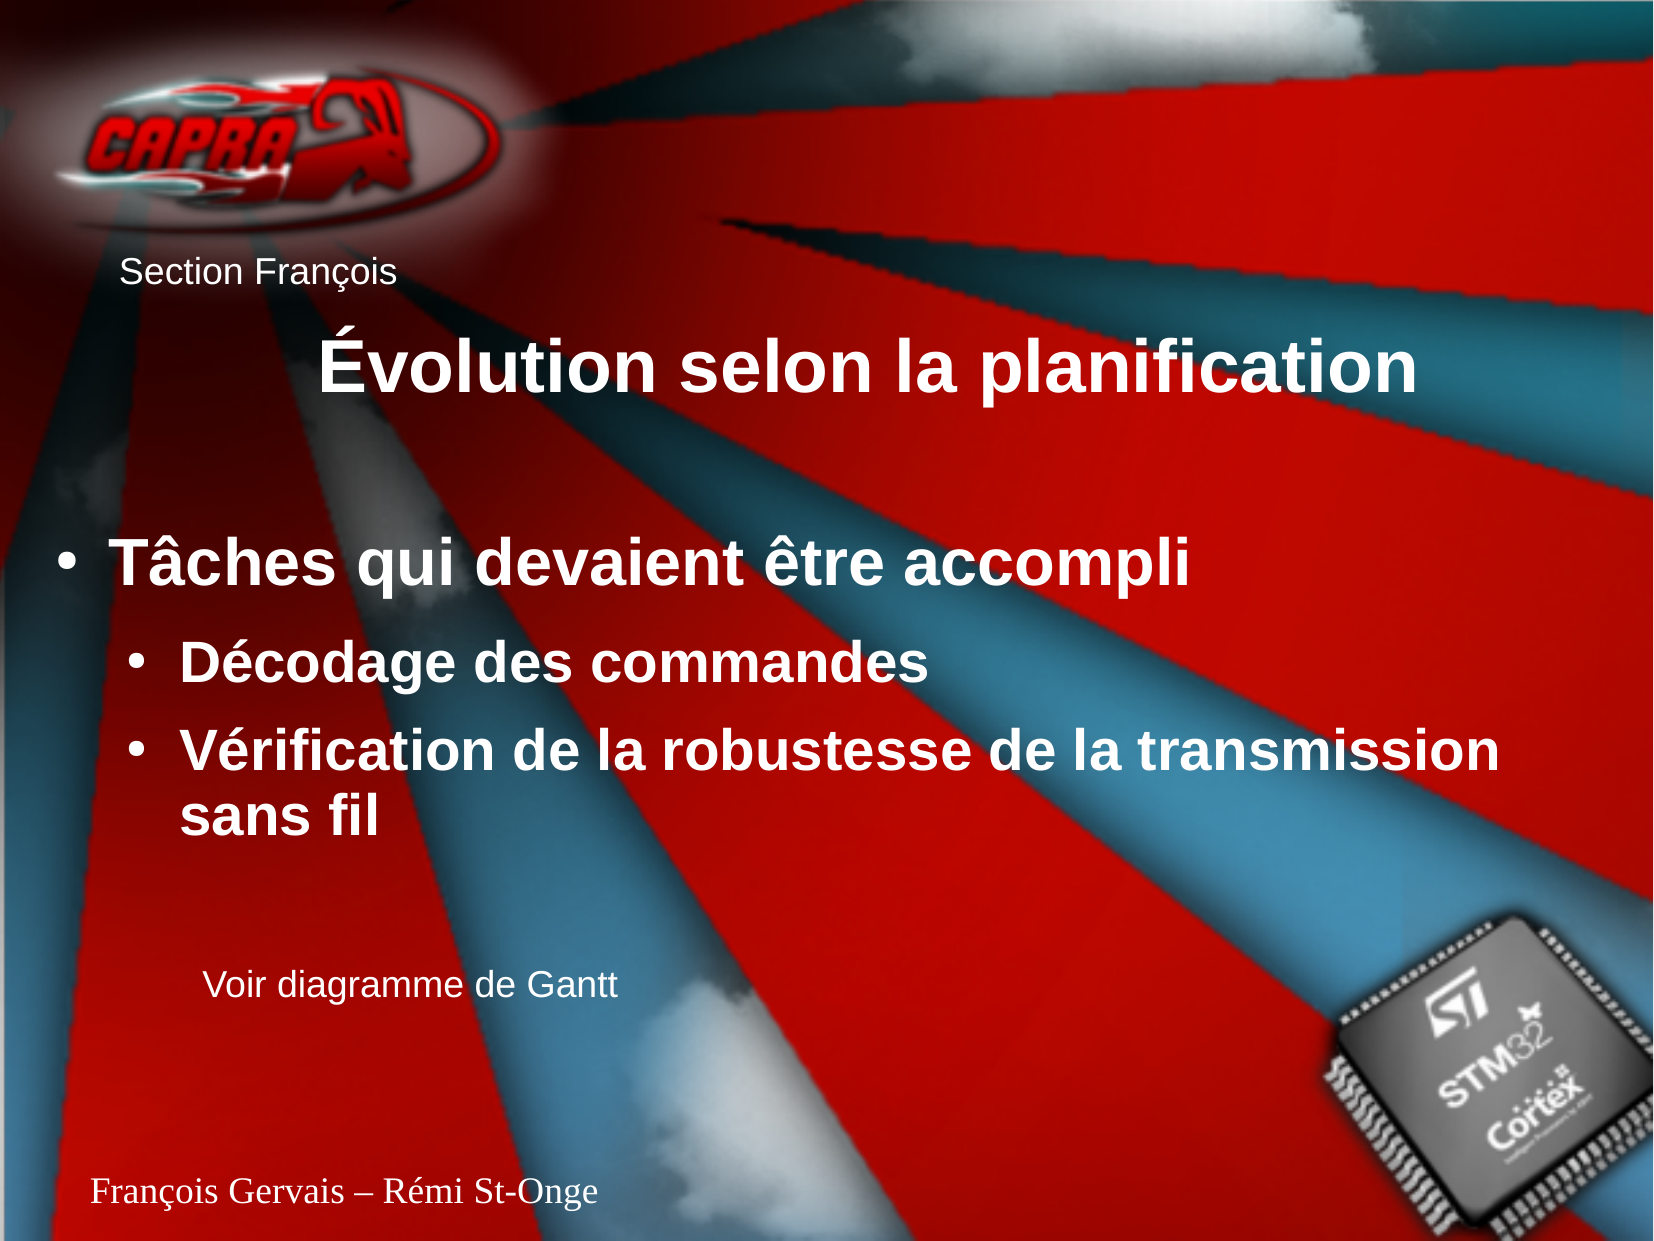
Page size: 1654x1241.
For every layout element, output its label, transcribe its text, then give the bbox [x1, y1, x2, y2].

picture [0, 0, 1654, 1241]
text_box Voir diagramme de Gantt [187, 955, 634, 1013]
title Évolution selon la planification [124, 262, 1613, 470]
text_box Section François [104, 243, 413, 301]
list Tâches qui devaient être accompli Décodage des commandes Vérification de la robustesse de la transmission sans fil [37, 525, 1526, 1241]
